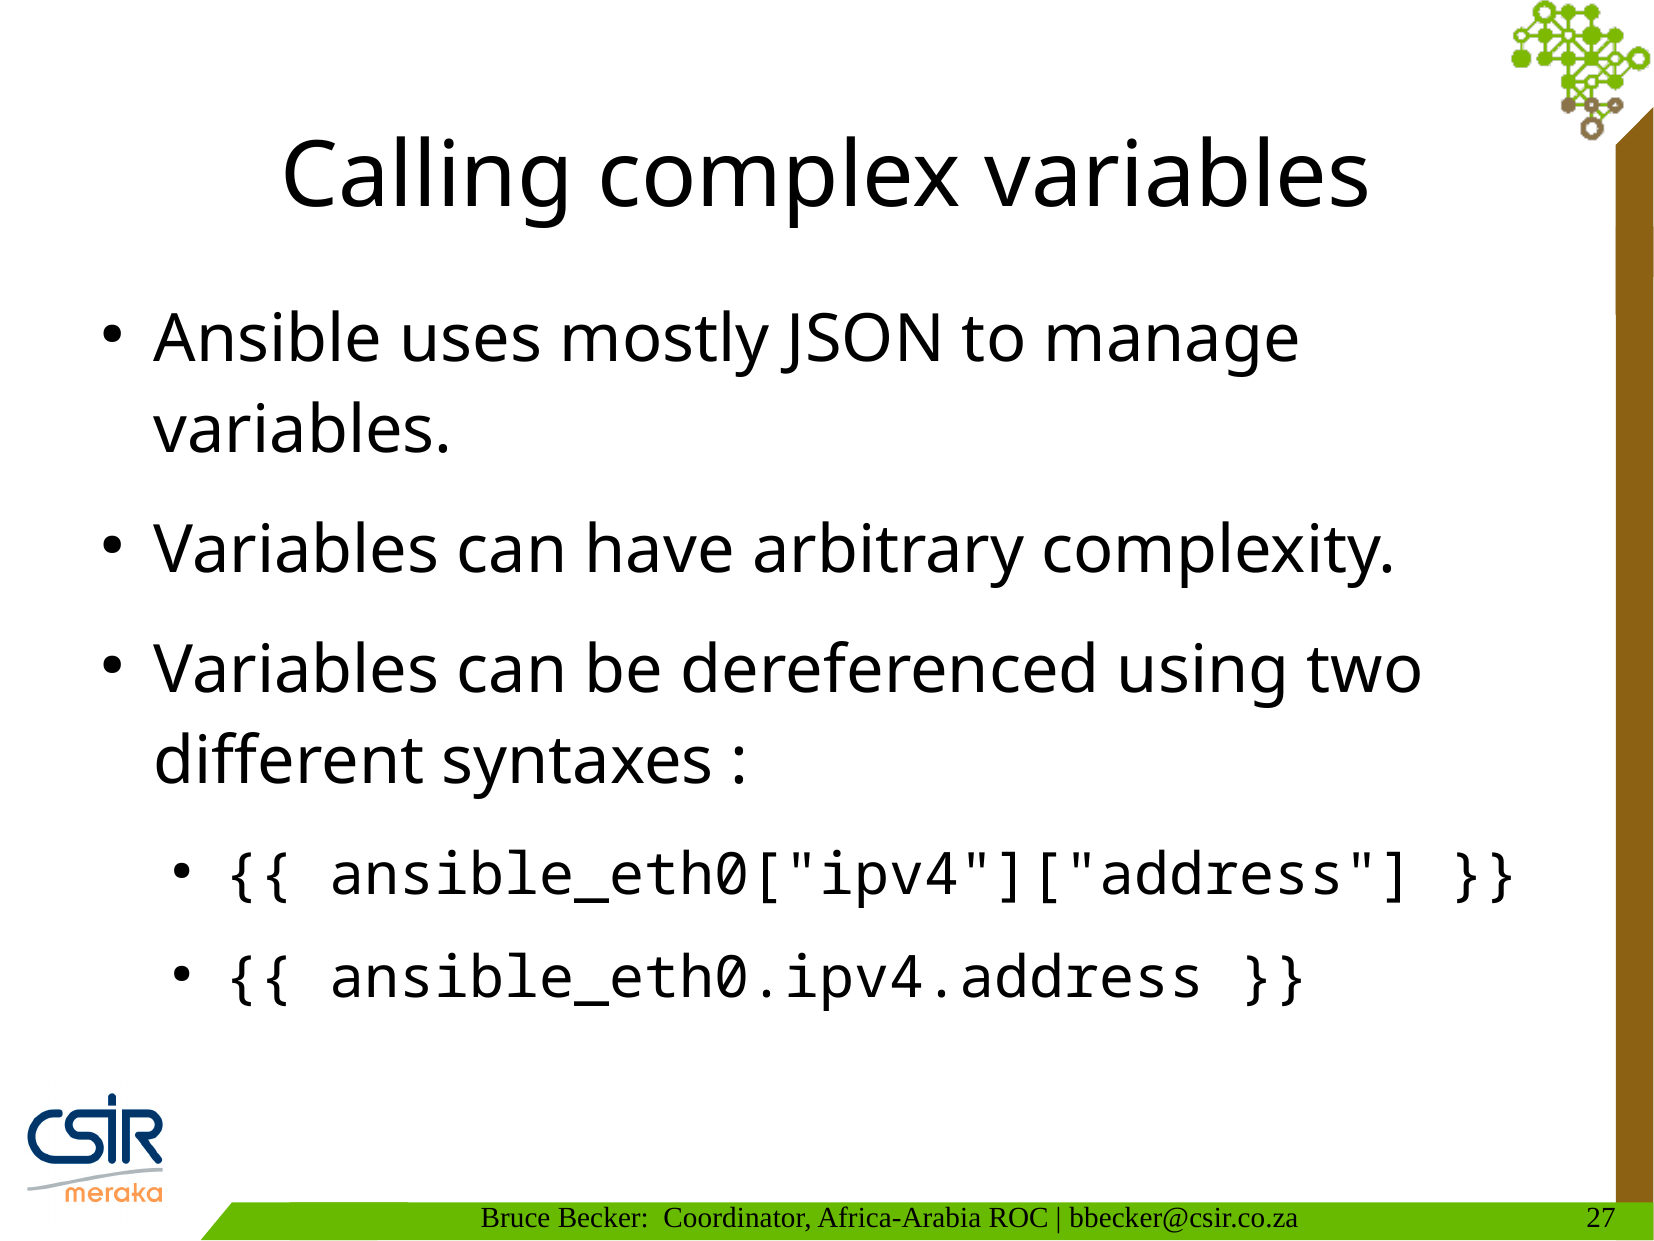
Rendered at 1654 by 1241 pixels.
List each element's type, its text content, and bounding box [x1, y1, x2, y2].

picture [12, 1074, 178, 1225]
title Calling complex variables [82, 67, 1571, 275]
picture [1503, 0, 1654, 144]
list Ansible uses mostly JSON to manage variables. Variables can have arbitrary complexity. Variables can be dereferenced using two different syntaxes : {{ ansible_eth0["ipv4"]["address"] }} {{ ansible_eth0.ipv4.address }} [82, 290, 1571, 1010]
